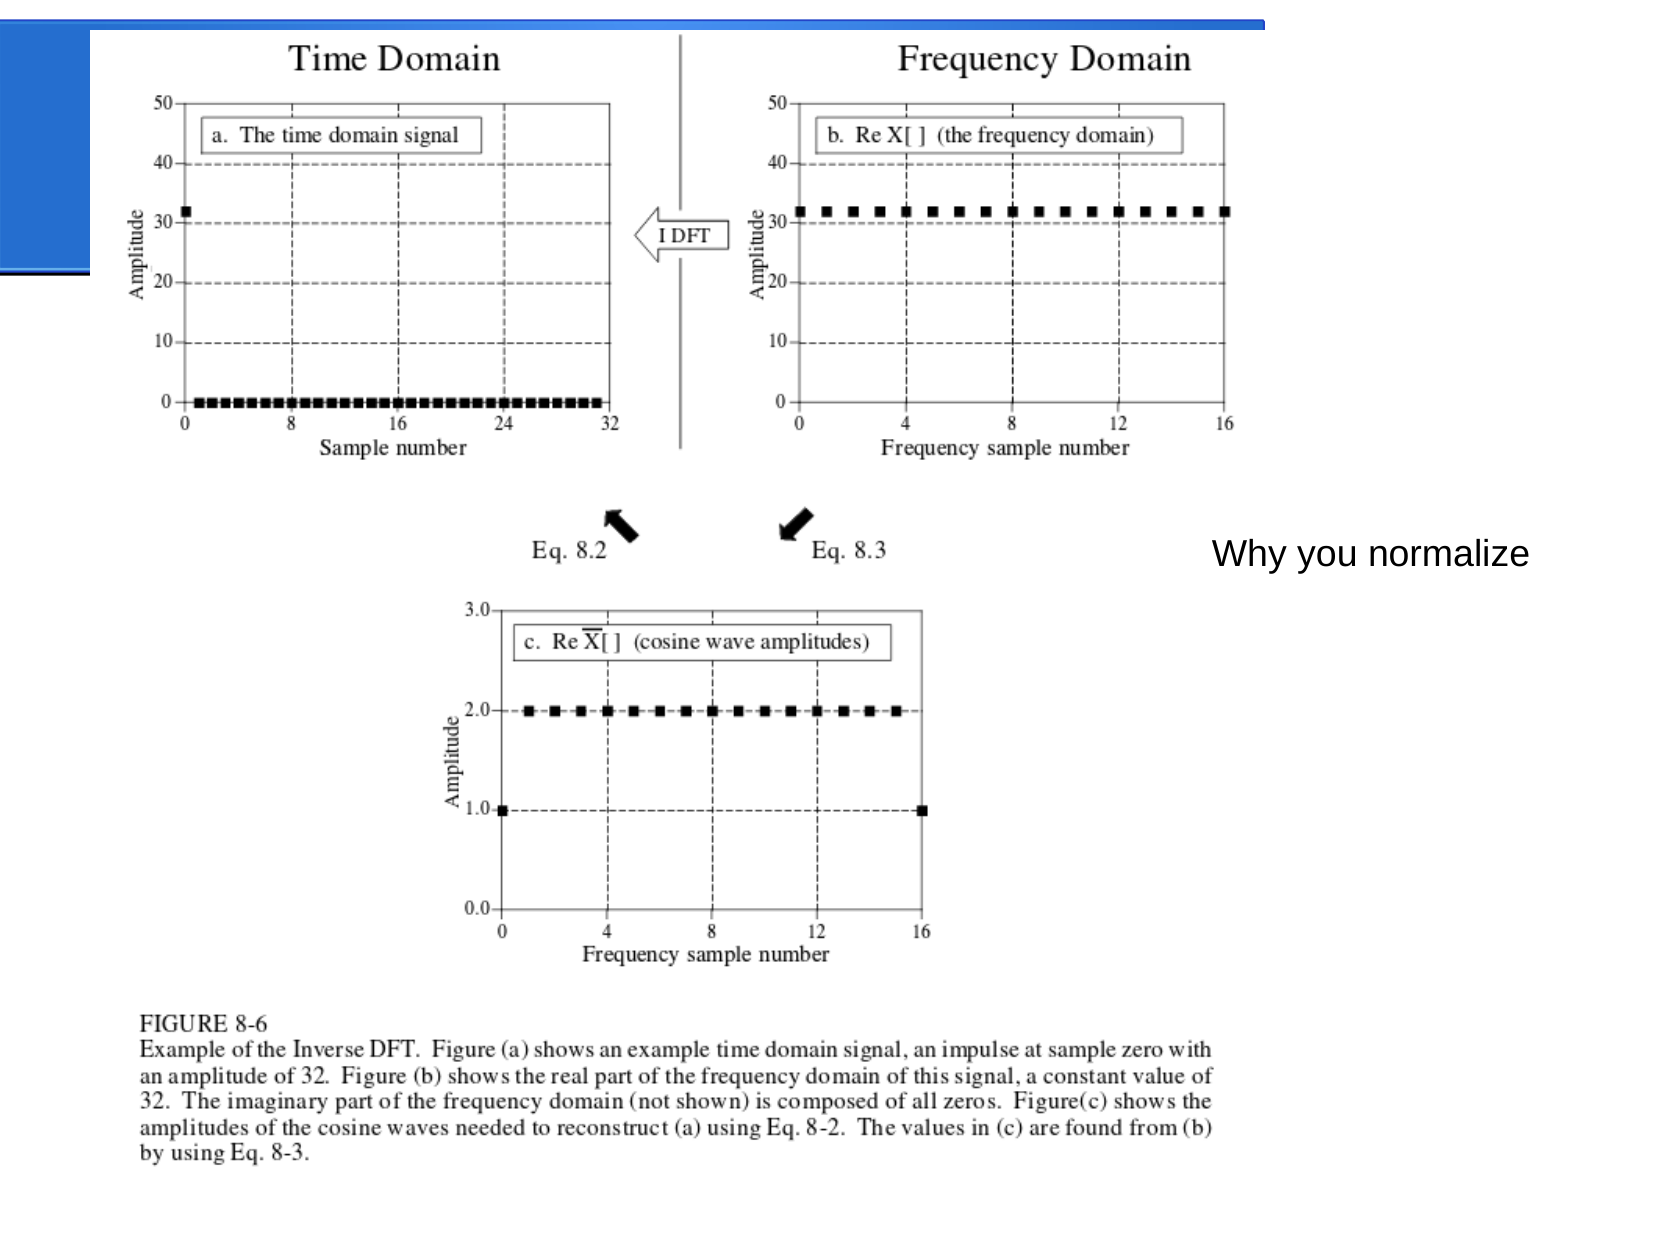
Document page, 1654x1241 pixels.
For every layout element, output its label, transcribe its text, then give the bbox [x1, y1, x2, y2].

text_box Why you normalize [1197, 525, 1546, 582]
picture [90, 30, 1278, 1201]
